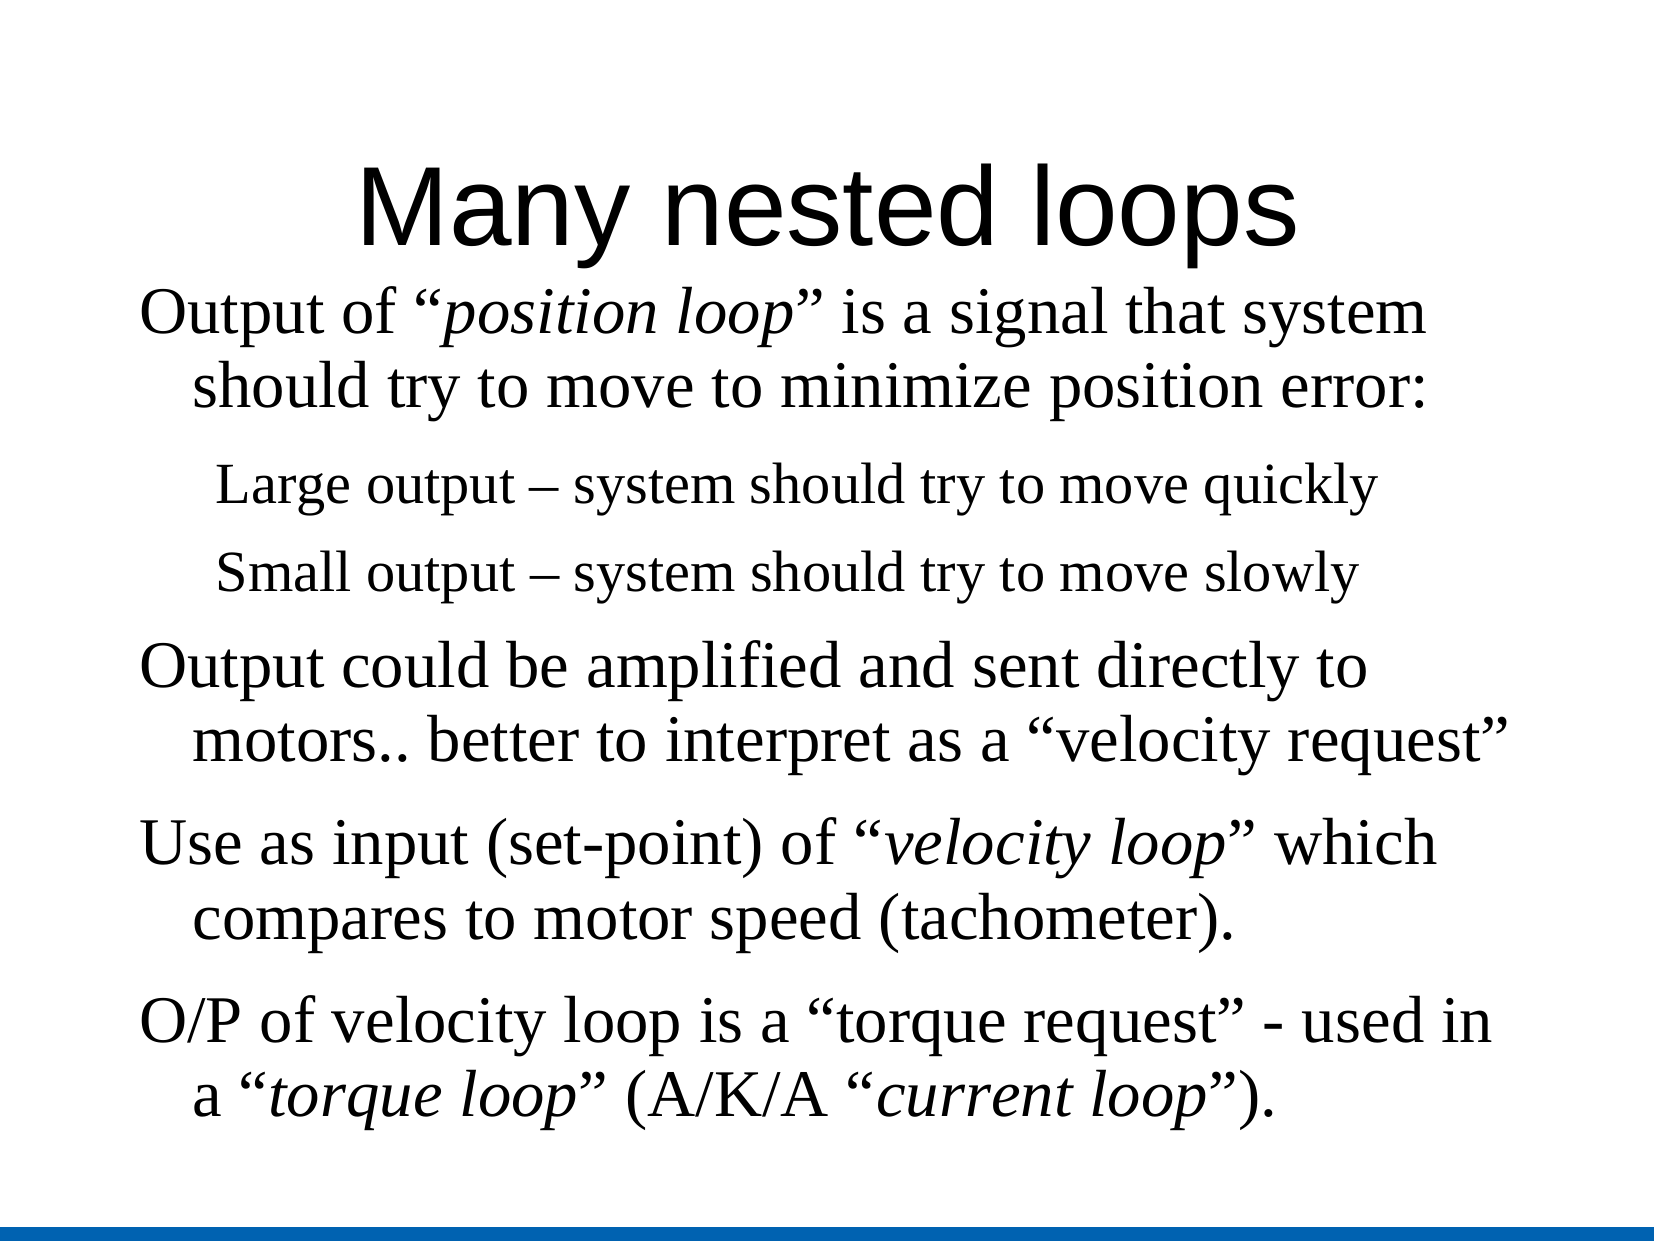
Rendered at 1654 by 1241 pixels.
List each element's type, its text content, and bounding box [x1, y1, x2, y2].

title Many nested loops [121, 102, 1533, 273]
list Output of “position loop” is a signal that system should try to move to minimize position error: Large output – system should try to move quickly Small output – system should try to move slowly Output could be amplified and sent directly to motors.. better to interpret as a “velocity request” Use as input (set-point) of “velocity loop” which compares to motor speed (tachometer). O/P of velocity loop is a “torque request” - used in a “torque loop” (A/K/A “current loop”). [121, 273, 1533, 1198]
